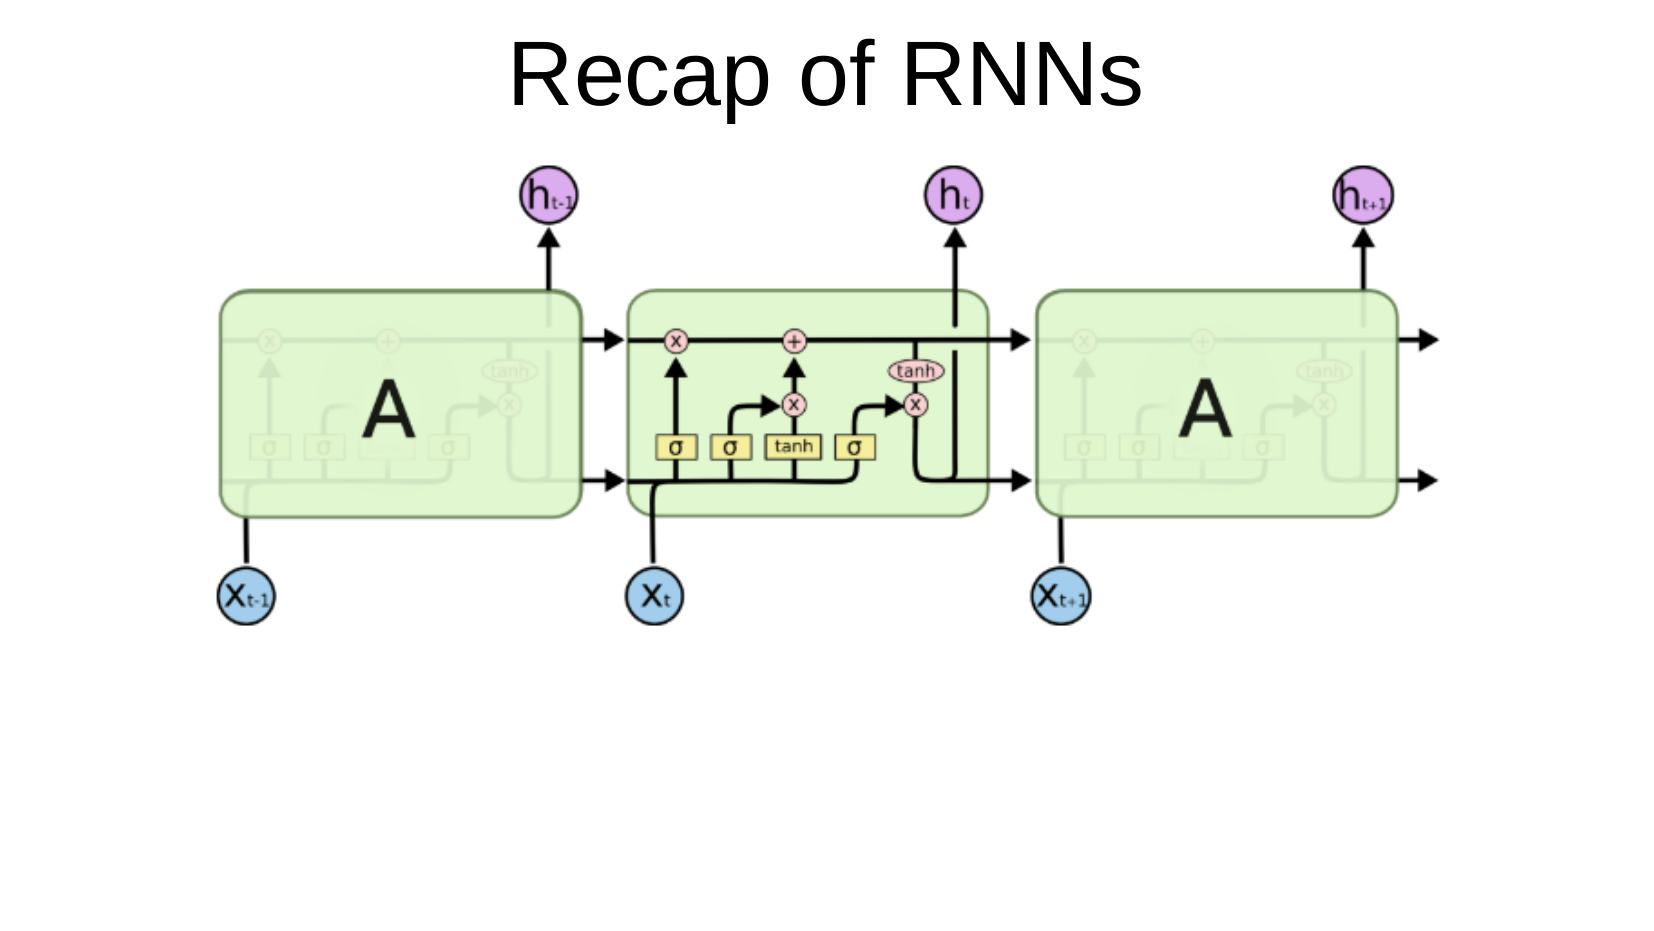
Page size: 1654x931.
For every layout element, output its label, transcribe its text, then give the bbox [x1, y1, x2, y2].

picture [206, 147, 1442, 641]
title Recap of RNNs [82, 0, 1571, 147]
